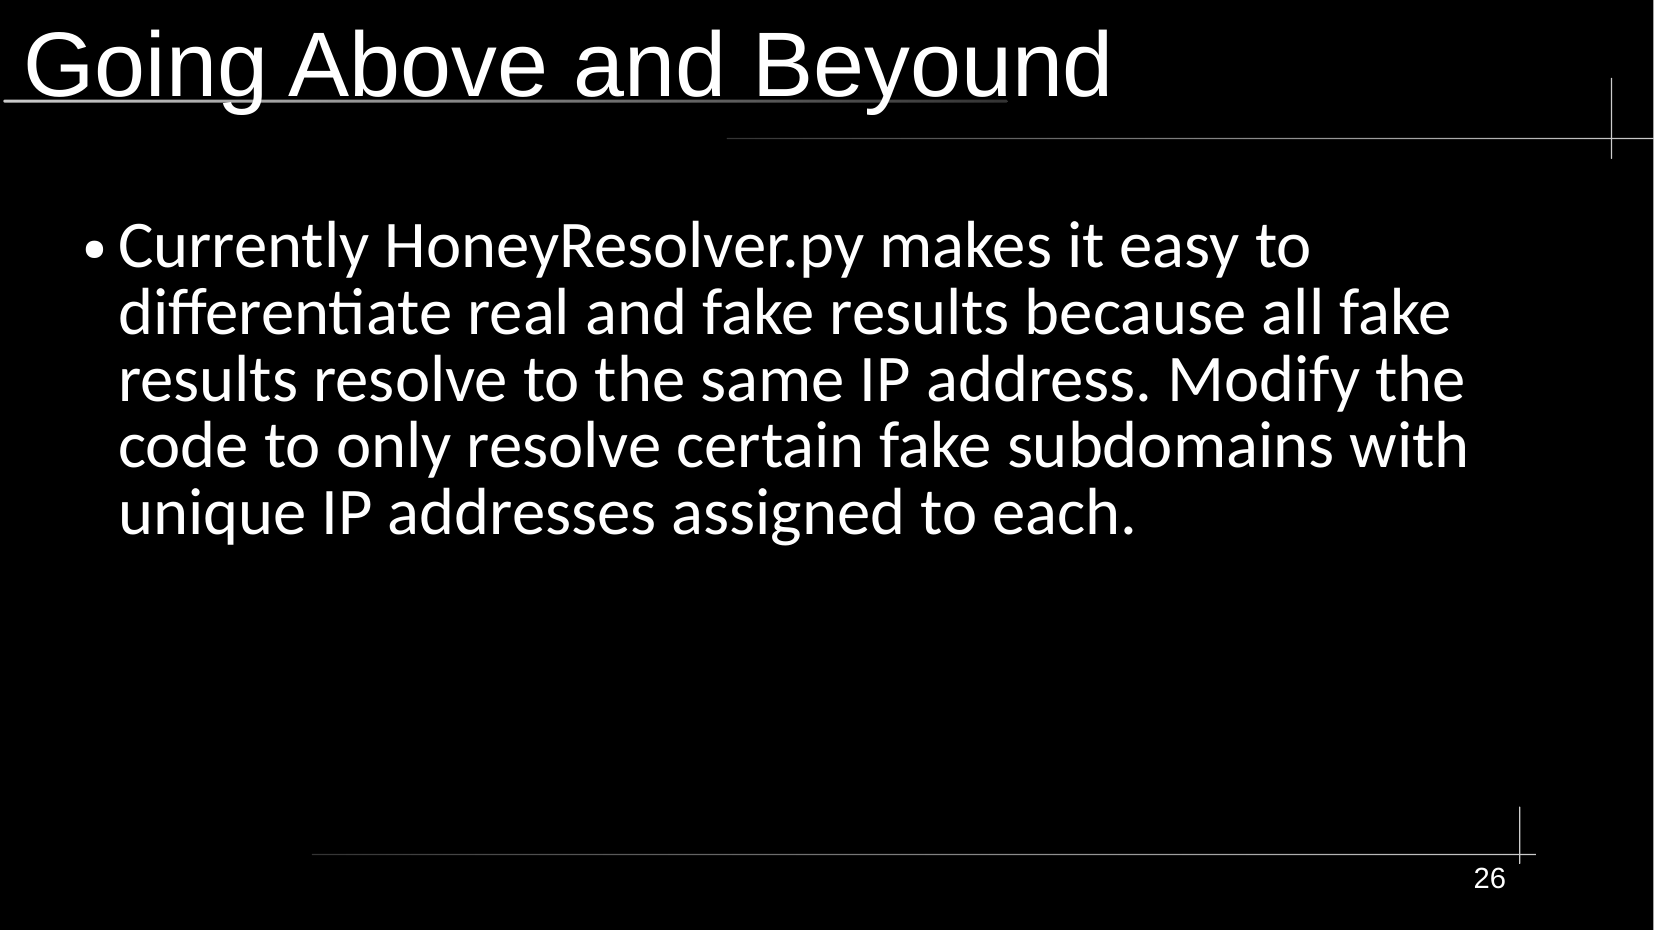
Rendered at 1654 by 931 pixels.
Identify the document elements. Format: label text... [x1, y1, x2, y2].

title Going Above and Beyound [23, 11, 1589, 119]
list Currently HoneyResolver.py makes it easy to differentiate real and fake results because all fake results resolve to the same IP address. Modify the code to only resolve certain fake subdomains with unique IP addresses assigned to each. [82, 217, 1571, 758]
